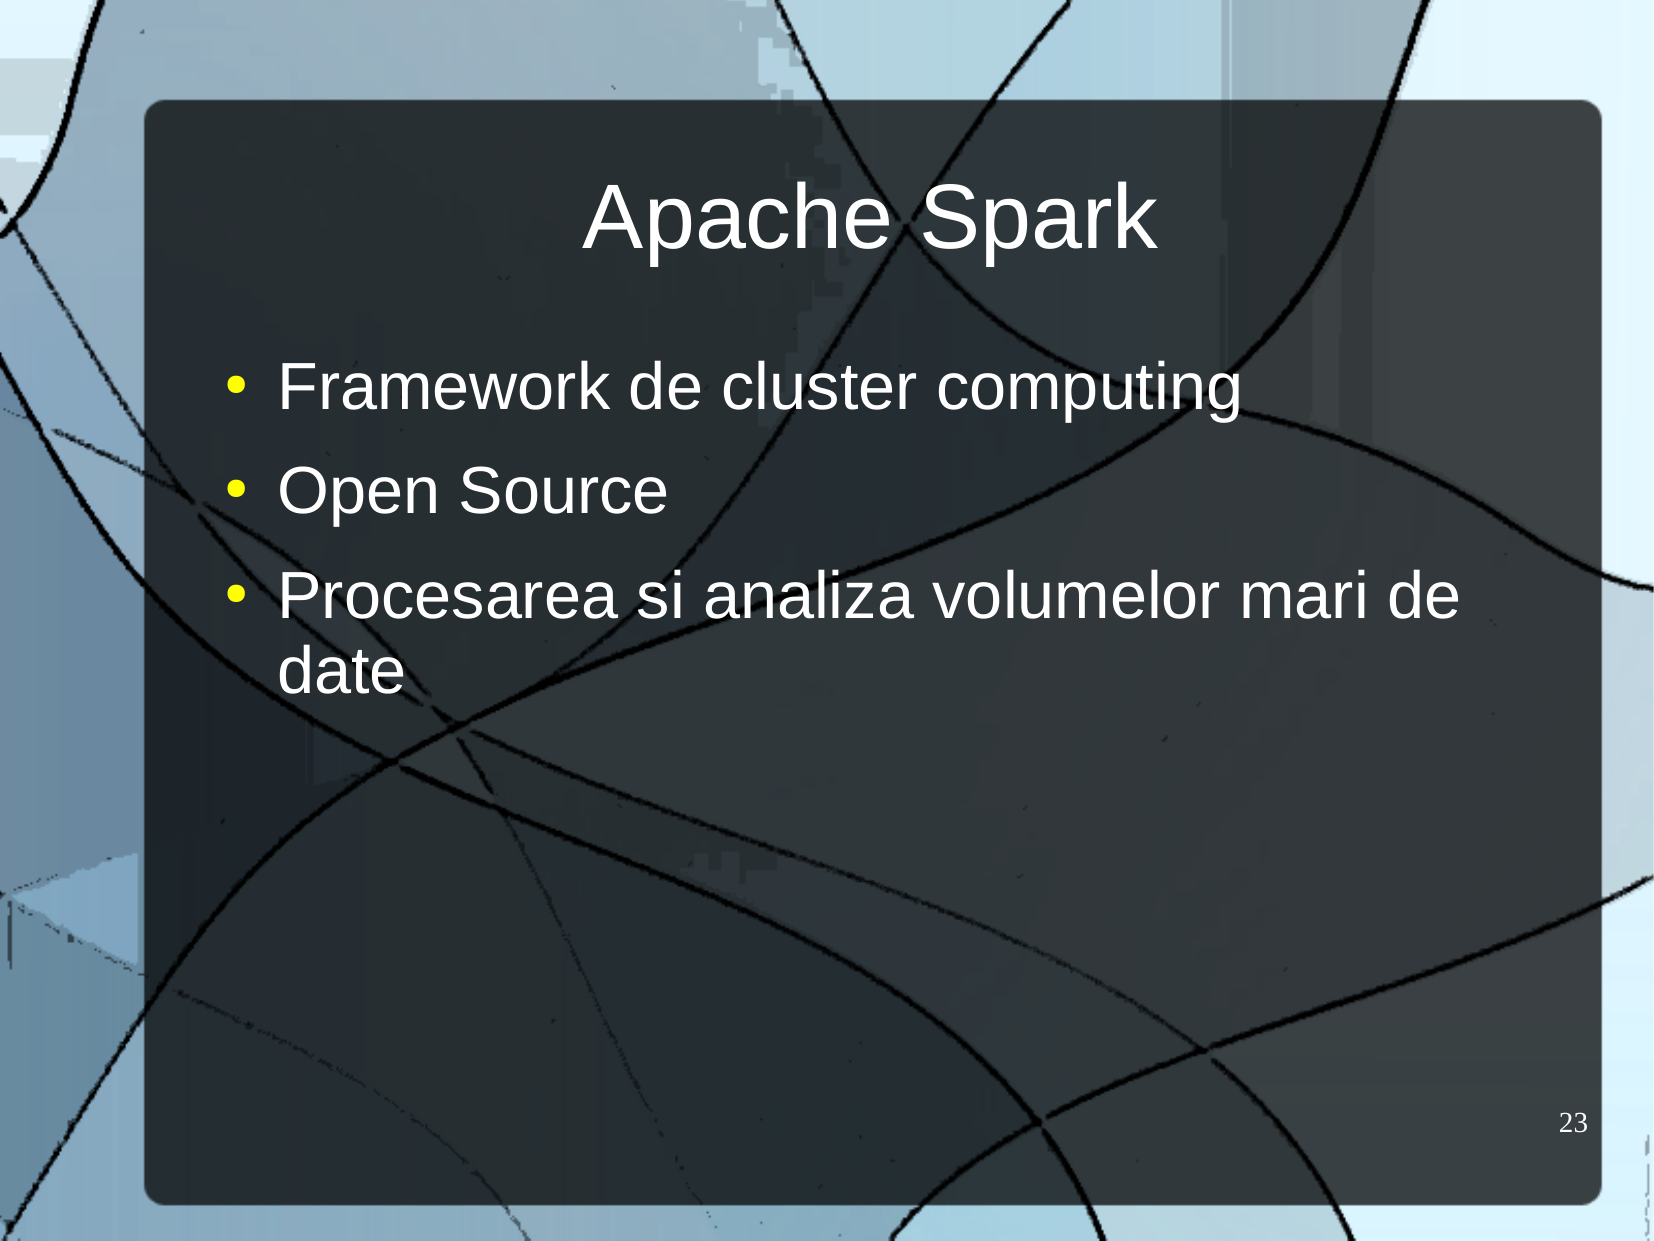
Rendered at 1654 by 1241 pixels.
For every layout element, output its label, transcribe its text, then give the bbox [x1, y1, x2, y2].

picture [0, 0, 1654, 1241]
list Framework de cluster computing Open Source Procesarea si analiza volumelor mari de date [206, 349, 1571, 1034]
title Apache Spark [159, 108, 1583, 325]
